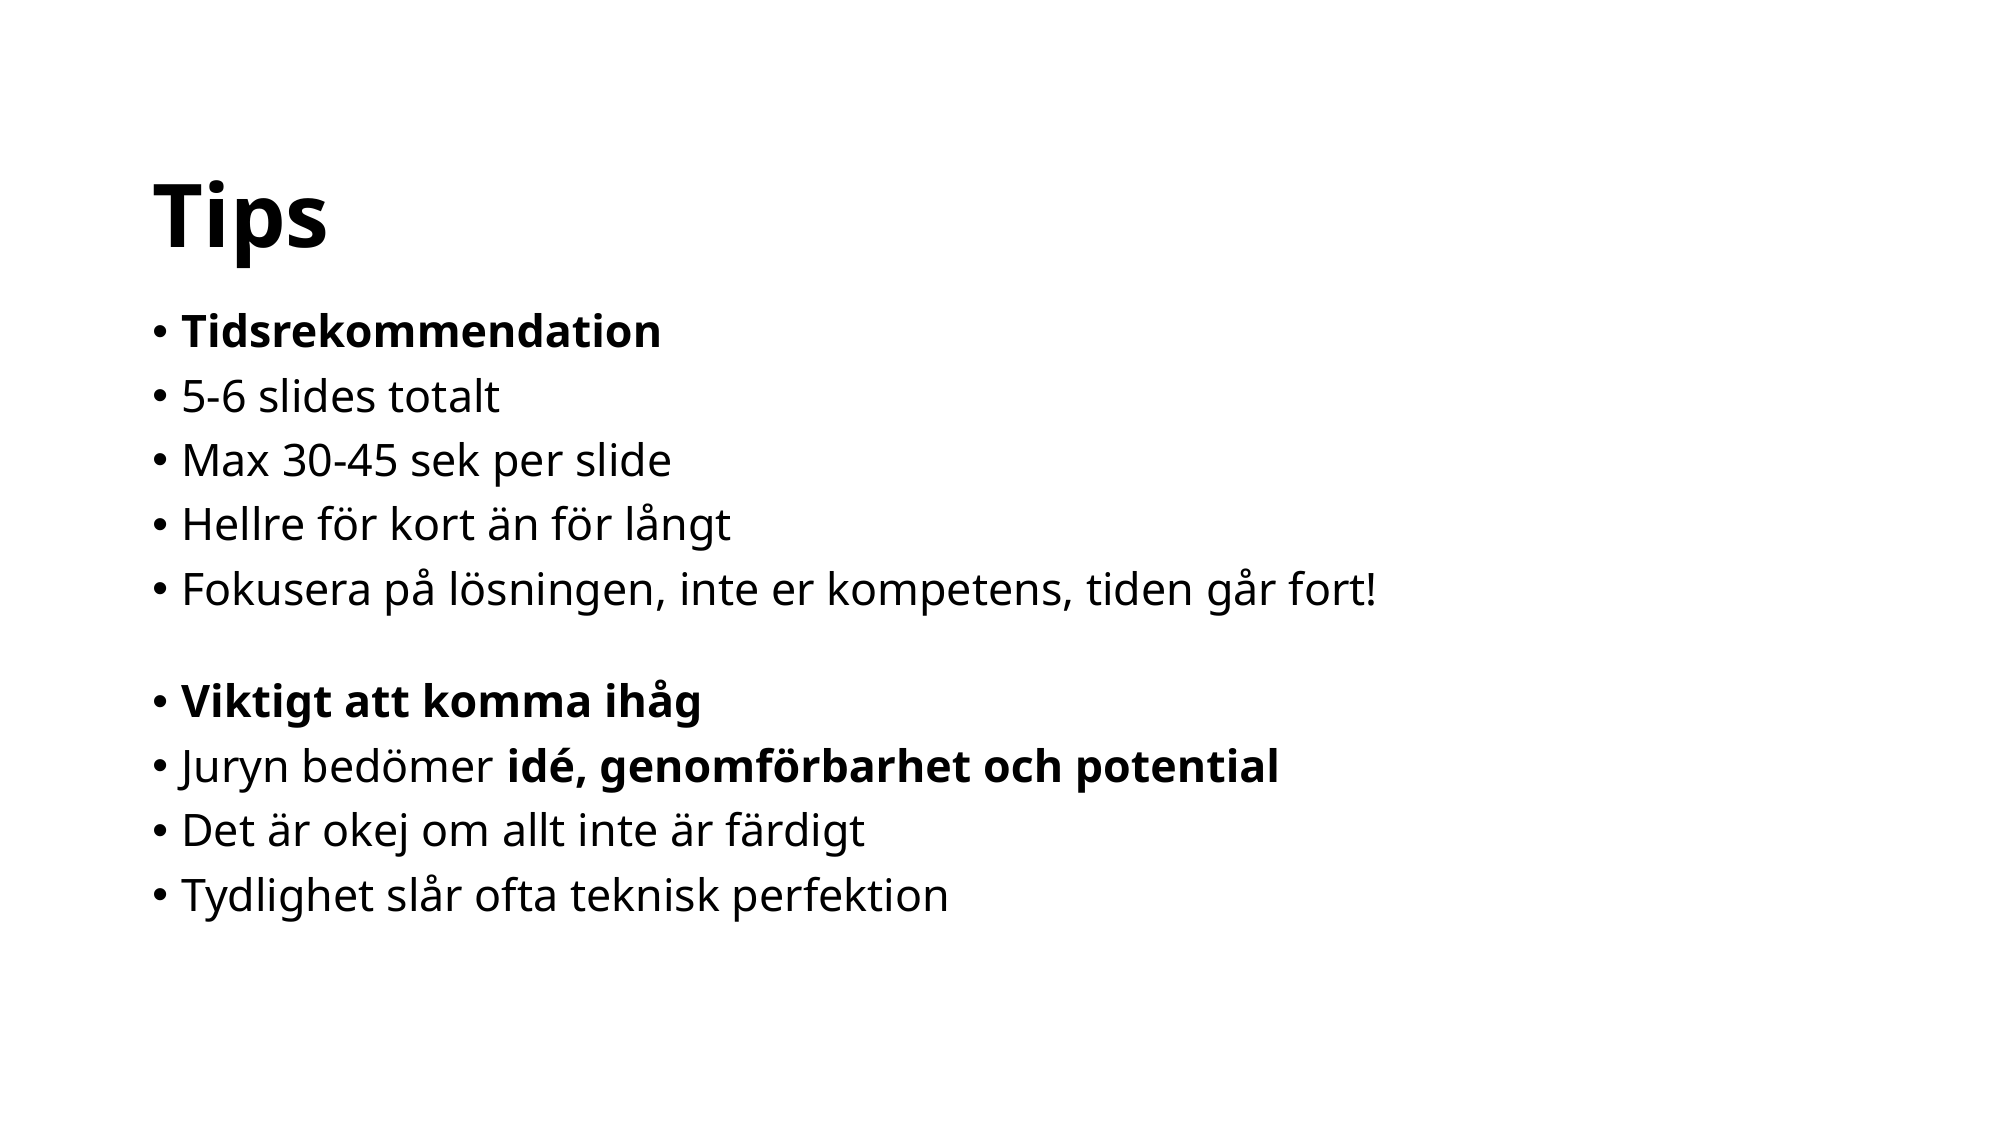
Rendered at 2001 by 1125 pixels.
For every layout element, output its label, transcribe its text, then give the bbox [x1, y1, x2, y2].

title Tips [137, 163, 1863, 301]
list Tidsrekommendation 5-6 slides totalt Max 30-45 sek per slide Hellre för kort än för långt Fokusera på lösningen, inte er kompetens, tiden går fort! Viktigt att komma ihåg Juryn bedömer idé, genomförbarhet och potential Det är okej om allt inte är färdigt Tydlighet slår ofta teknisk perfektion [137, 301, 1863, 934]
